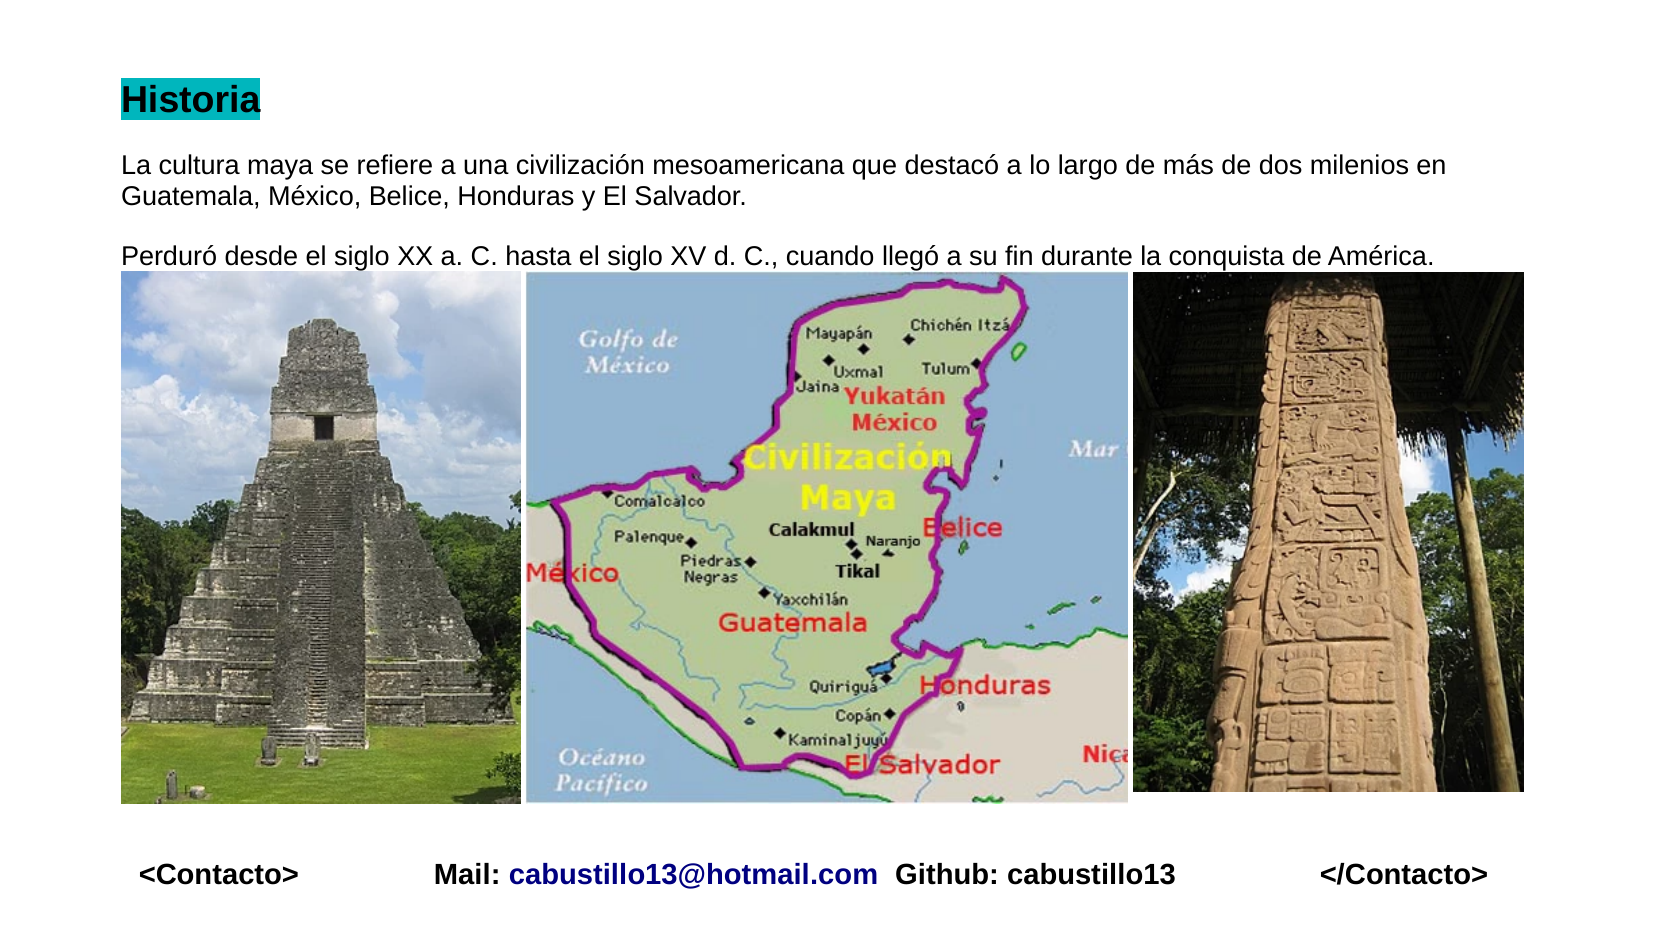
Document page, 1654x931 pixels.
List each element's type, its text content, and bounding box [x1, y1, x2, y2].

picture [1133, 272, 1524, 792]
picture [525, 271, 1128, 804]
text_box Historia La cultura maya se refiere a una civilización mesoamericana que destacó a lo largo de más de dos milenios en Guatemala, México, Belice, Honduras y El Salvador. Perduró desde el siglo XX a. C. hasta el siglo XV d. C., cuando llegó a su fin durante la conquista de América. [106, 70, 1571, 711]
text_box <Contacto> Mail: cabustillo13@hotmail.com Github: cabustillo13 </Contacto> [124, 850, 1654, 898]
picture [121, 271, 521, 804]
